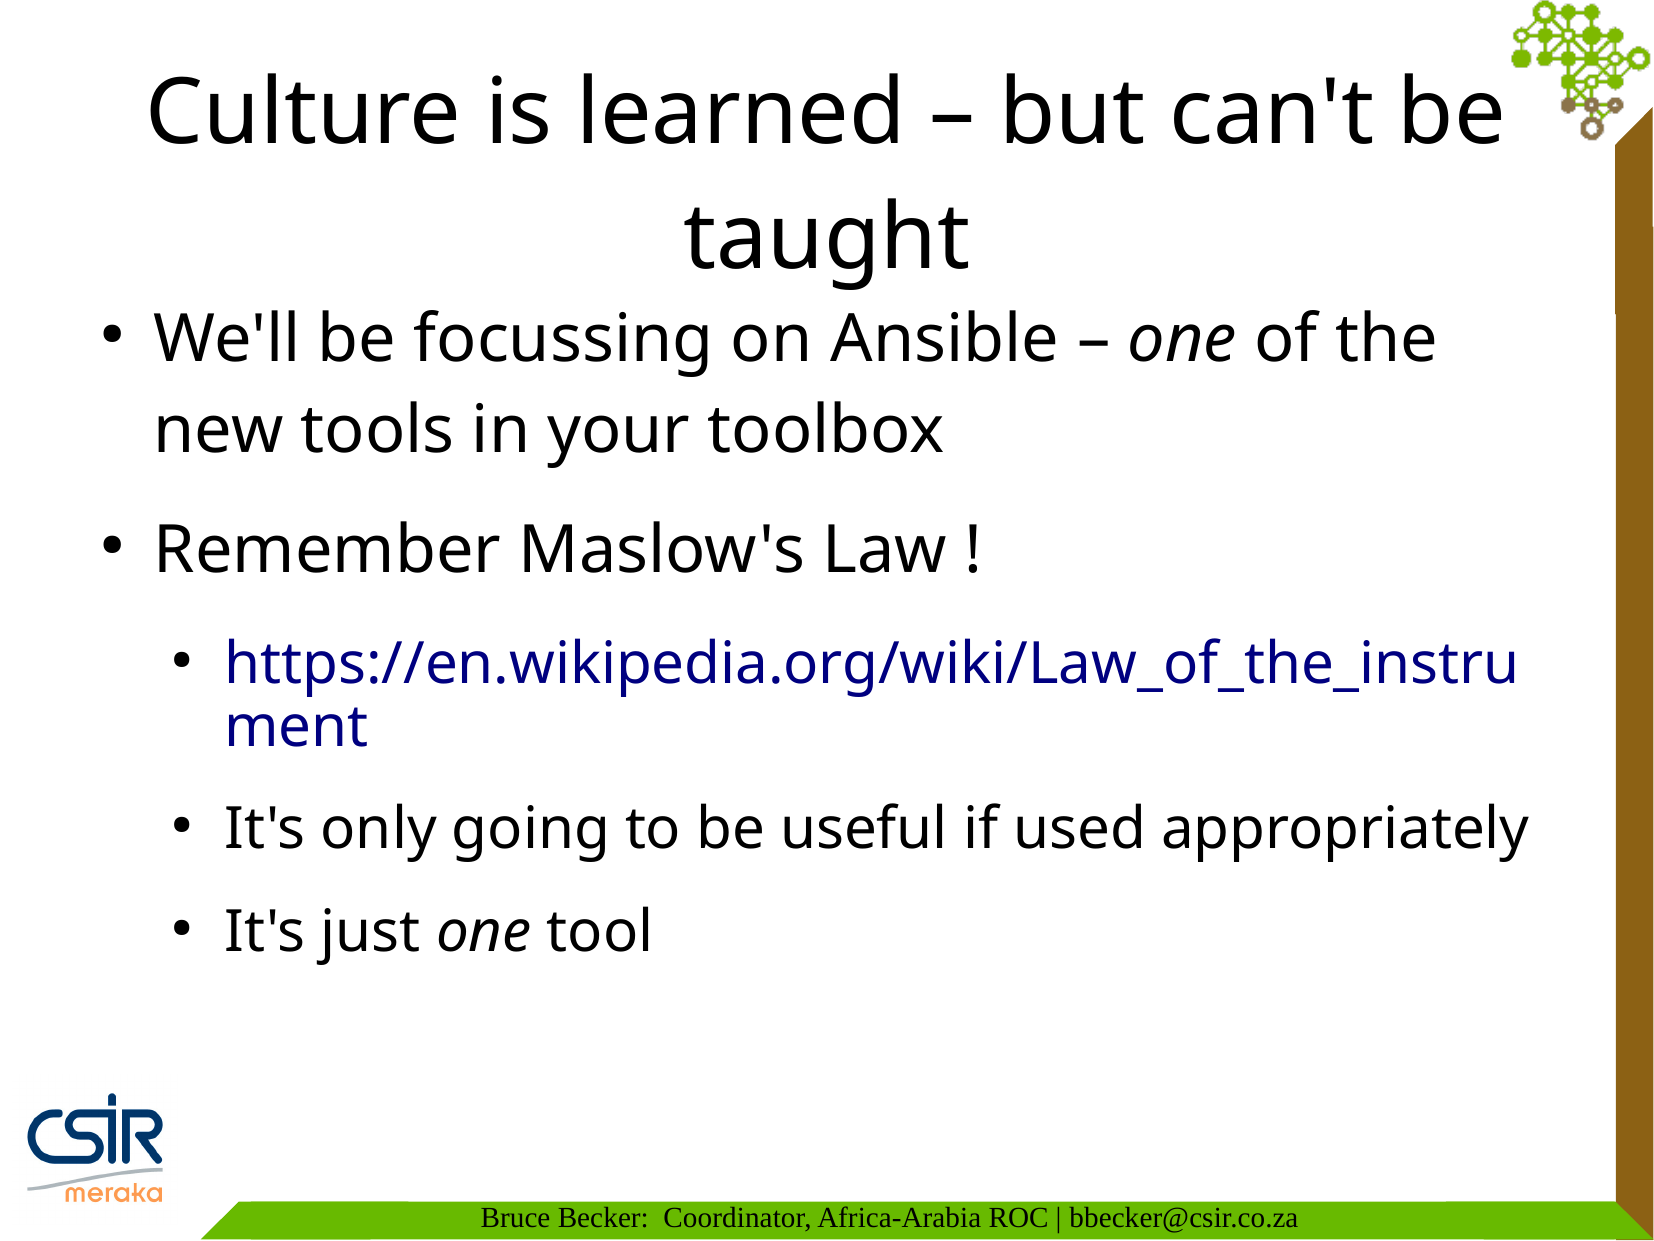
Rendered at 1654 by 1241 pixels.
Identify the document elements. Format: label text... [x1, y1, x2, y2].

list We'll be focussing on Ansible – one of the new tools in your toolbox Remember Maslow's Law ! https://en.wikipedia.org/wiki/Law_of_the_instrument It's only going to be useful if used appropriately It's just one tool [82, 290, 1571, 1010]
picture [12, 1074, 178, 1225]
picture [1503, 0, 1654, 144]
title Culture is learned – but can't be taught [82, 60, 1571, 282]
